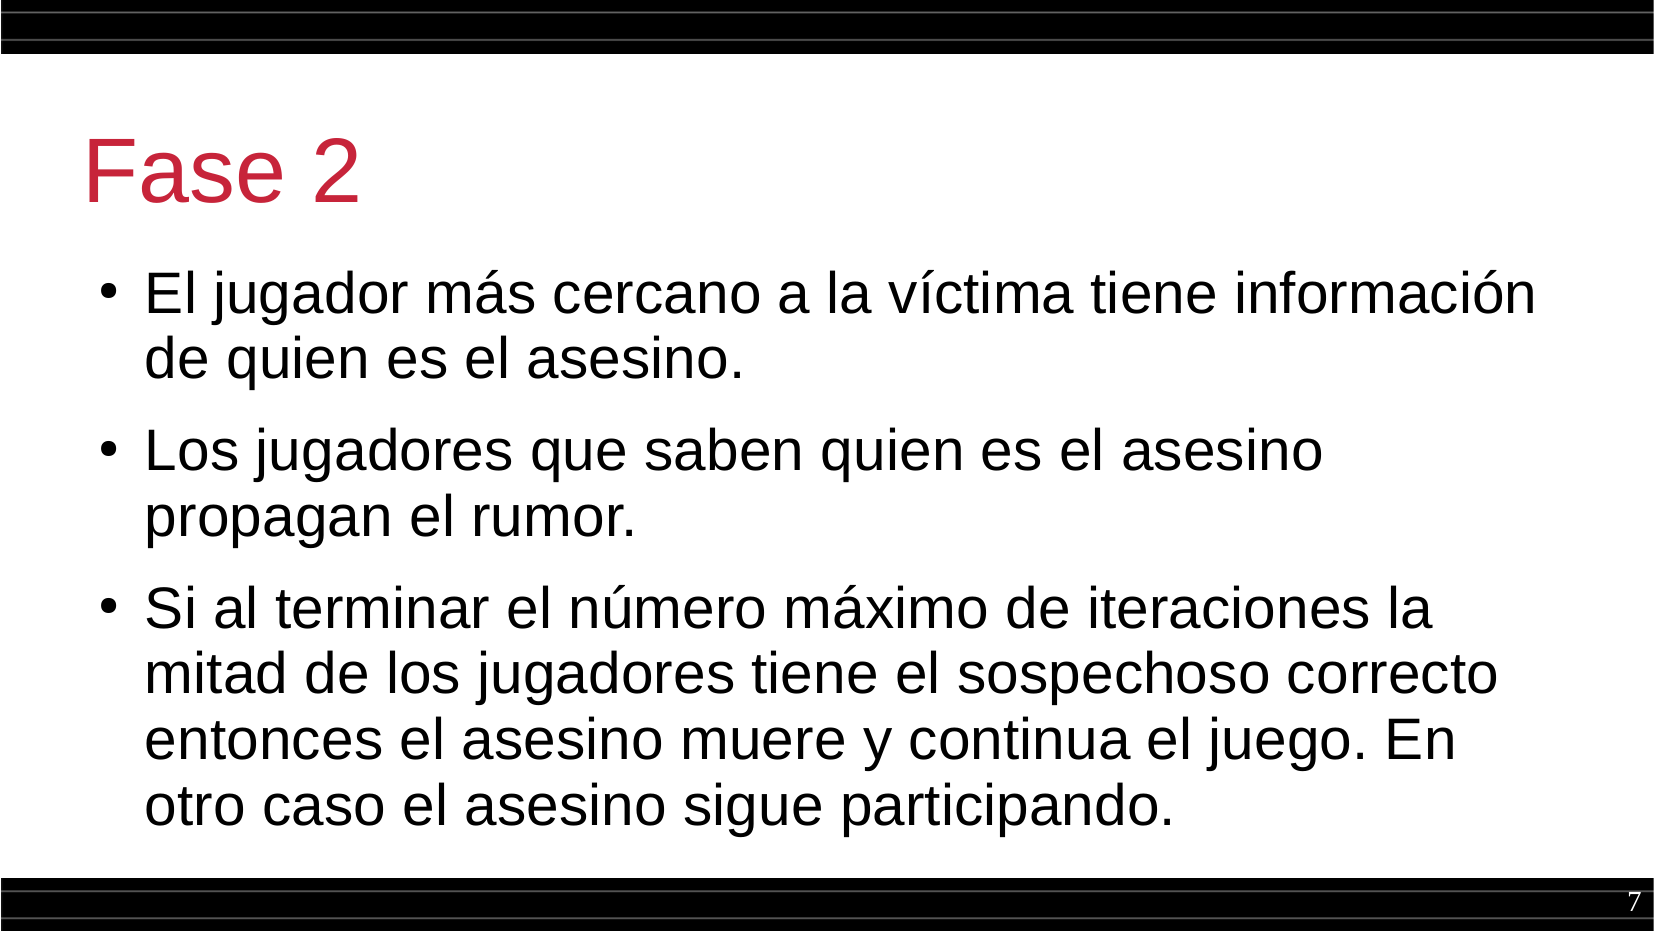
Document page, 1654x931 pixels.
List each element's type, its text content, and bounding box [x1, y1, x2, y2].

picture [1, 0, 1654, 54]
title Fase 2 [82, 92, 1571, 249]
picture [1, 878, 1654, 931]
list El jugador más cercano a la víctima tiene información de quien es el asesino. Los jugadores que saben quien es el asesino propagan el rumor. Si al terminar el número máximo de iteraciones la mitad de los jugadores tiene el sospechoso correcto entonces el asesino muere y continua el juego. En otro caso el asesino sigue participando. [82, 259, 1571, 839]
